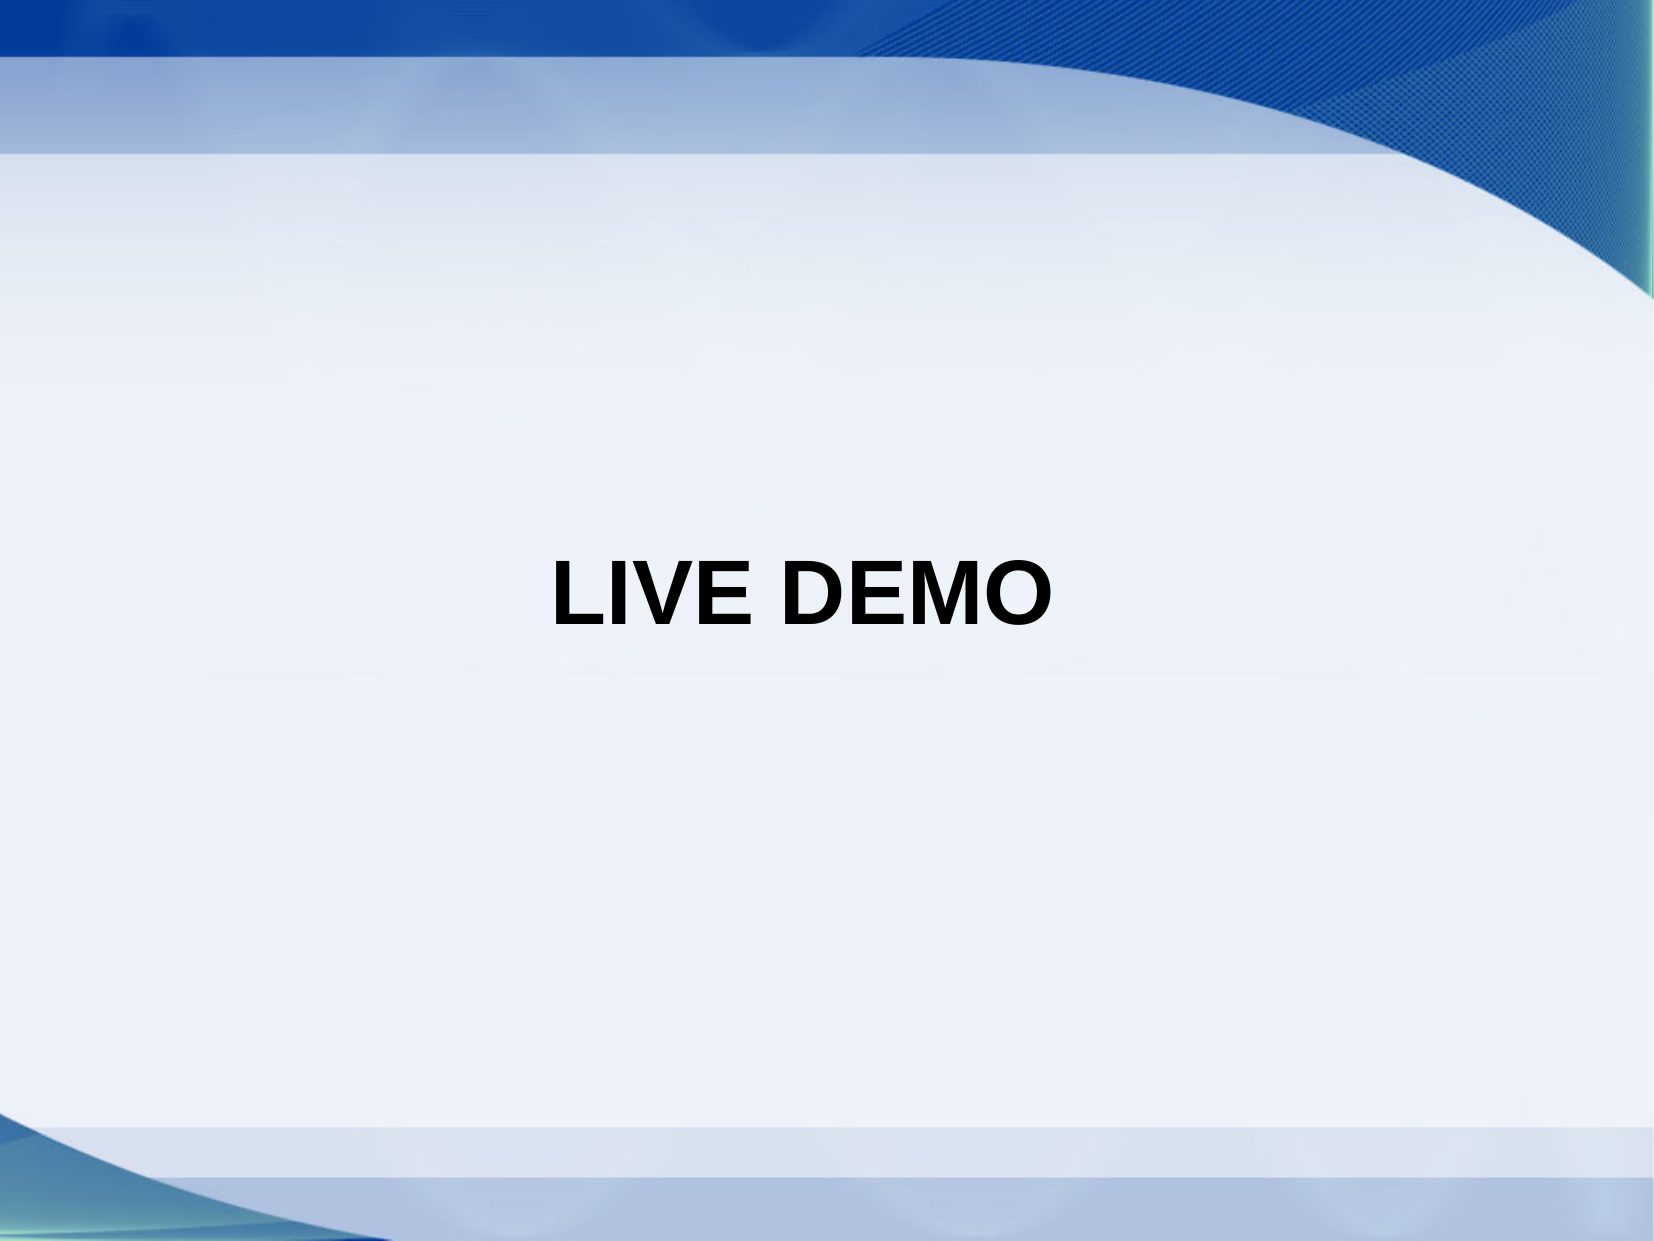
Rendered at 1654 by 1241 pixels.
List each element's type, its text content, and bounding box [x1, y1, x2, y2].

picture [0, 0, 1654, 1241]
title LIVE DEMO [59, 489, 1548, 697]
